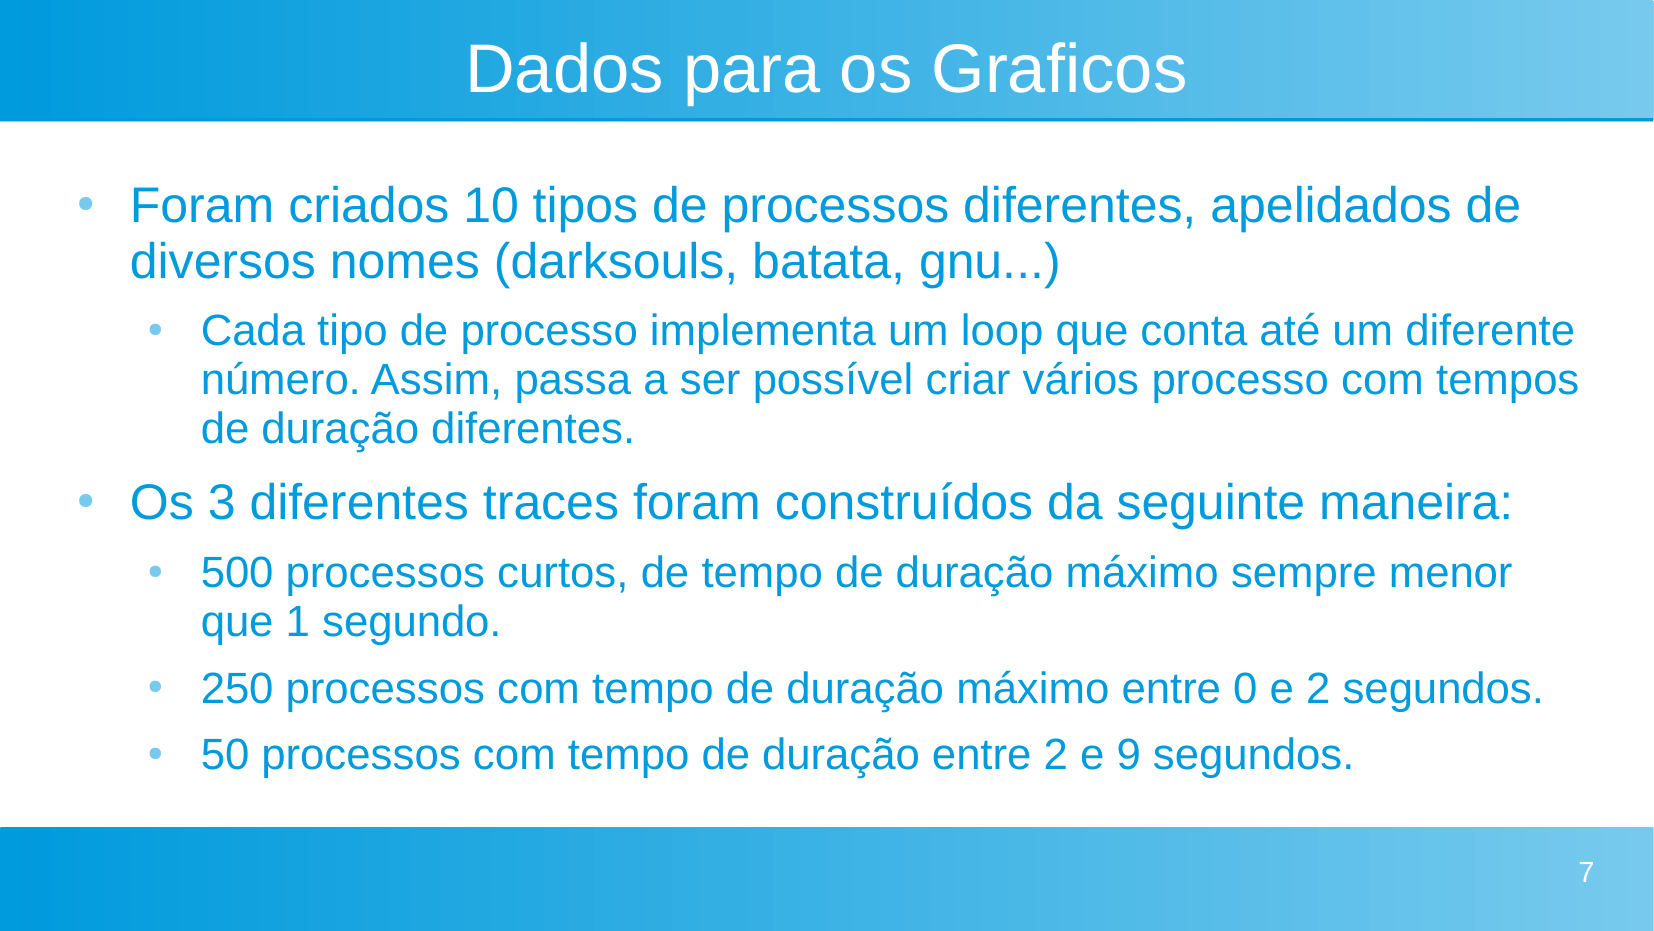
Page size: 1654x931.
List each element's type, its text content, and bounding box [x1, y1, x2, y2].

title Dados para os Graficos [59, 29, 1595, 108]
list Foram criados 10 tipos de processos diferentes, apelidados de diversos nomes (darksouls, batata, gnu...) Cada tipo de processo implementa um loop que conta até um diferente número. Assim, passa a ser possível criar vários processo com tempos de duração diferentes. Os 3 diferentes traces foram construídos da seguinte maneira: 500 processos curtos, de tempo de duração máximo sempre menor que 1 segundo. 250 processos com tempo de duração máximo entre 0 e 2 segundos. 50 processos com tempo de duração entre 2 e 9 segundos. [59, 177, 1595, 768]
